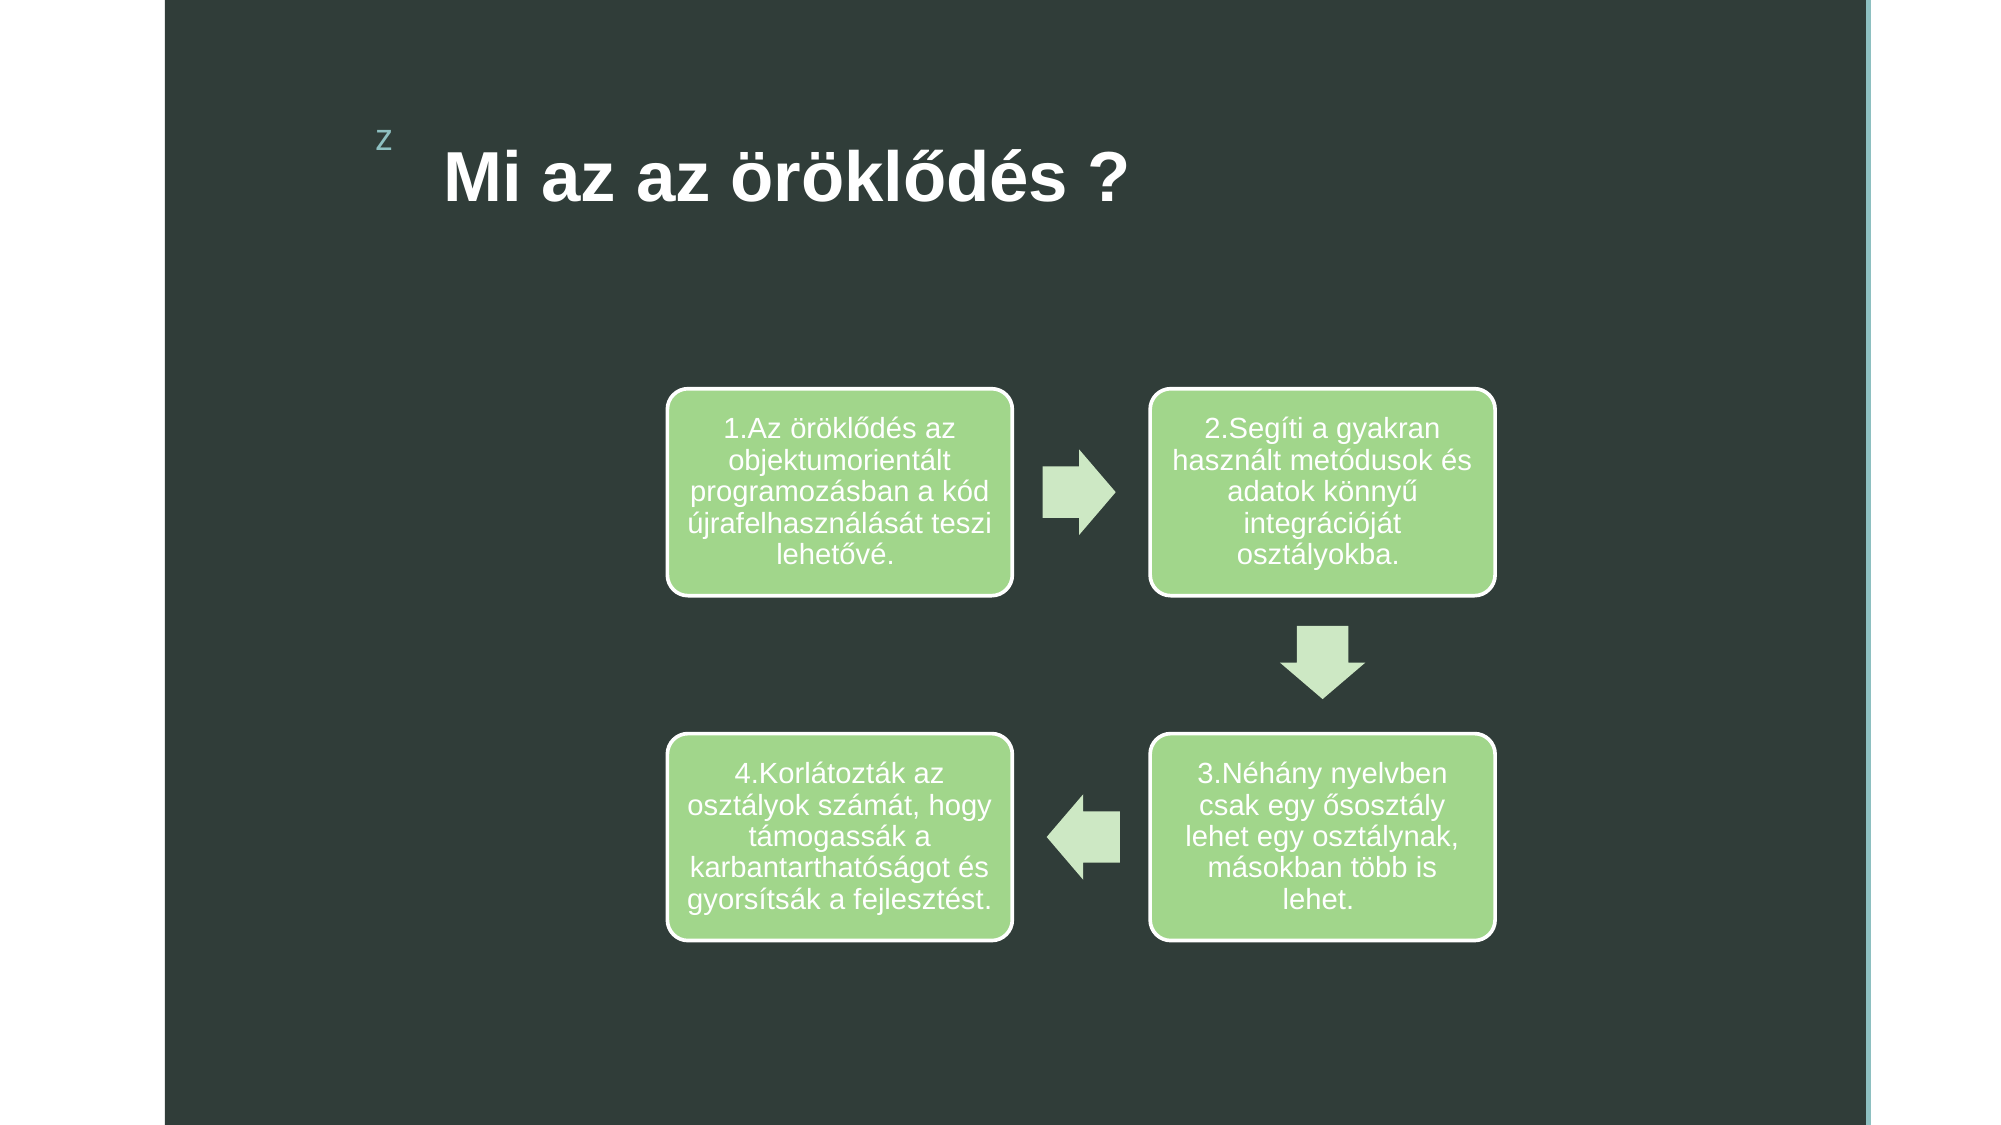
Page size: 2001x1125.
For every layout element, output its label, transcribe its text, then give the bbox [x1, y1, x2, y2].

text_box 3.Néhány nyelvben csak egy ősosztály lehet egy osztálynak, másokban több is lehet. [1150, 733, 1496, 941]
title Mi az az öröklődés ? [428, 132, 1734, 310]
text_box 4.Korlátozták az osztályok számát, hogy támogassák a karbantarthatóságot és gyorsítsák a fejlesztést. [667, 733, 1013, 941]
text_box 1.Az öröklődés az objektumorientált programozásban a kód újrafelhasználását teszi lehetővé. [667, 388, 1013, 596]
text_box [1042, 449, 1116, 535]
text_box 2.Segíti a gyakran használt metódusok és adatok könnyű integrációját osztályokba. [1150, 388, 1496, 596]
text_box [1046, 794, 1120, 880]
text_box [1279, 625, 1366, 700]
